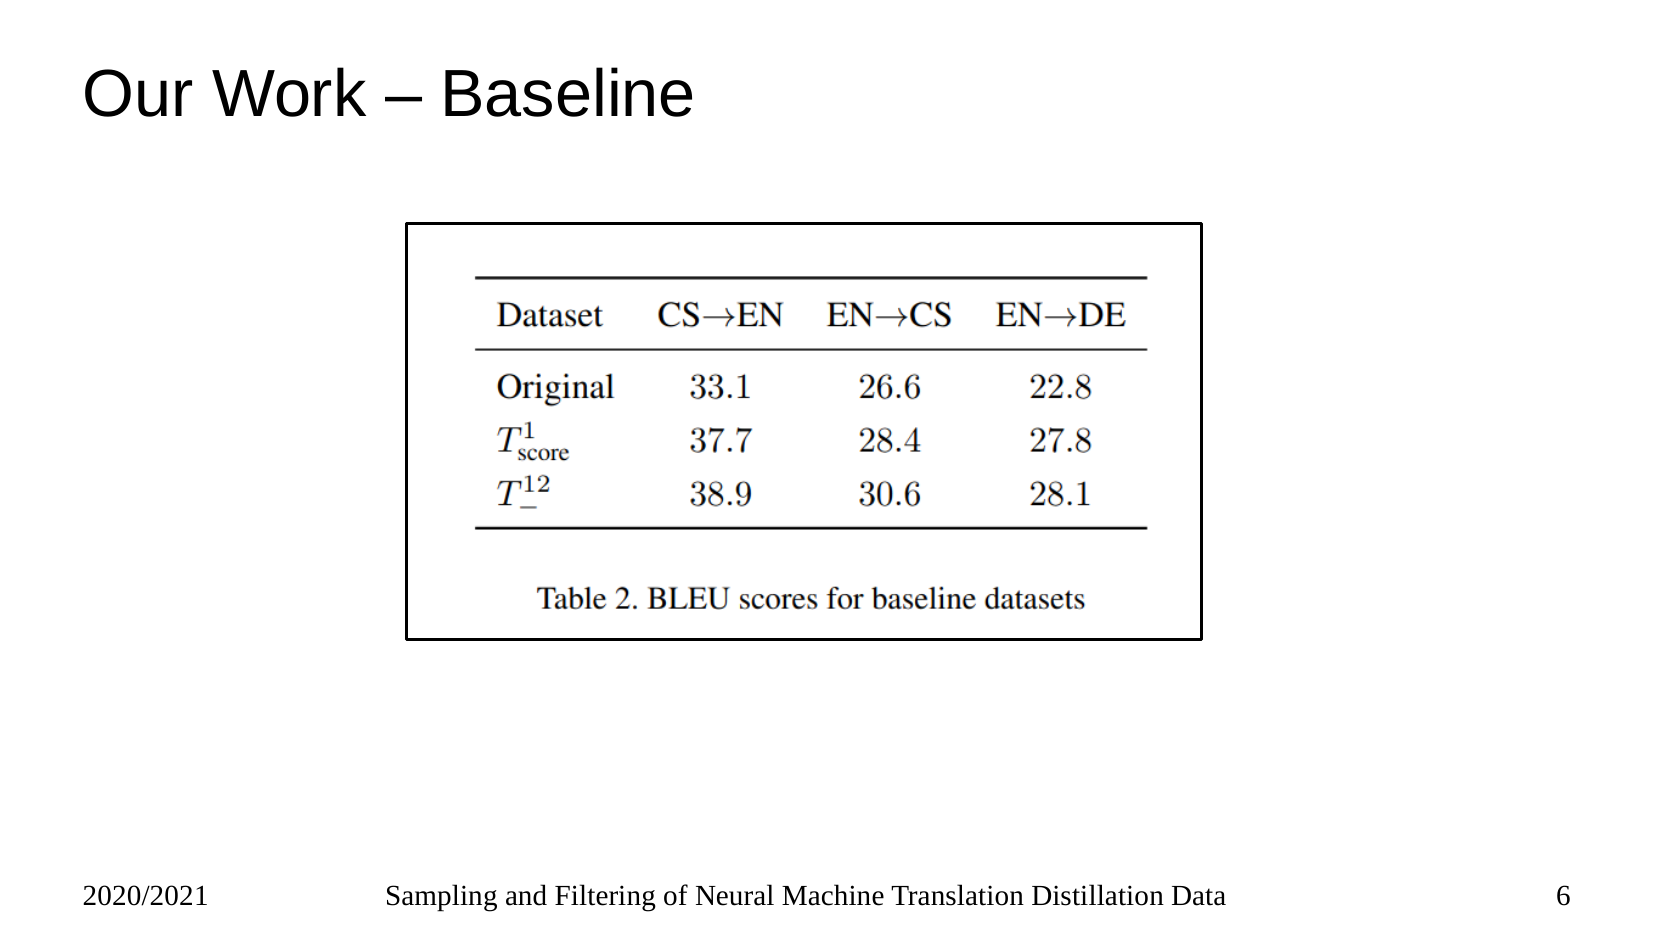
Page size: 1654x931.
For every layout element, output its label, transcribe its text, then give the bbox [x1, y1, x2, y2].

picture [407, 225, 1201, 638]
title Our Work – Baseline [82, 37, 1571, 151]
